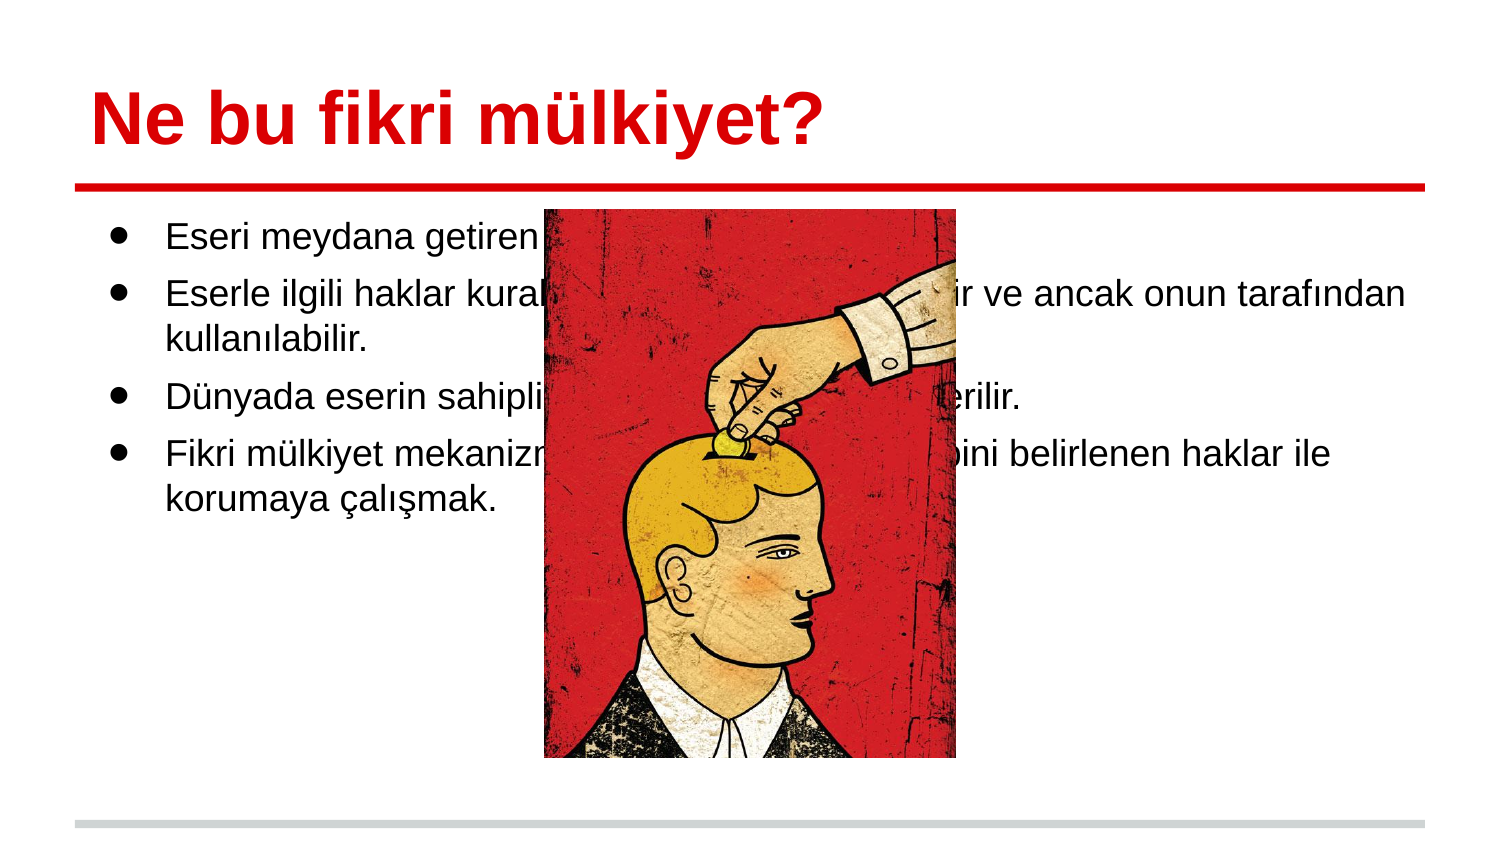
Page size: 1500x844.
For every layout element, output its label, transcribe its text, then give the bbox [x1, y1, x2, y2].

picture [544, 209, 956, 758]
title Ne bu fikri mülkiyet? [75, 33, 1425, 175]
list Eseri meydana getiren kişi onun sahibidir. Eserle ilgili haklar kural olarak eser sahibine aittir ve ancak onun tarafından kullanılabilir. Dünyada eserin sahipli olduğu © işareti ile gösterilir. Fikri mülkiyet mekanizmasının amacı eser sahibini belirlenen haklar ile korumaya çalışmak. [75, 196, 1425, 808]
